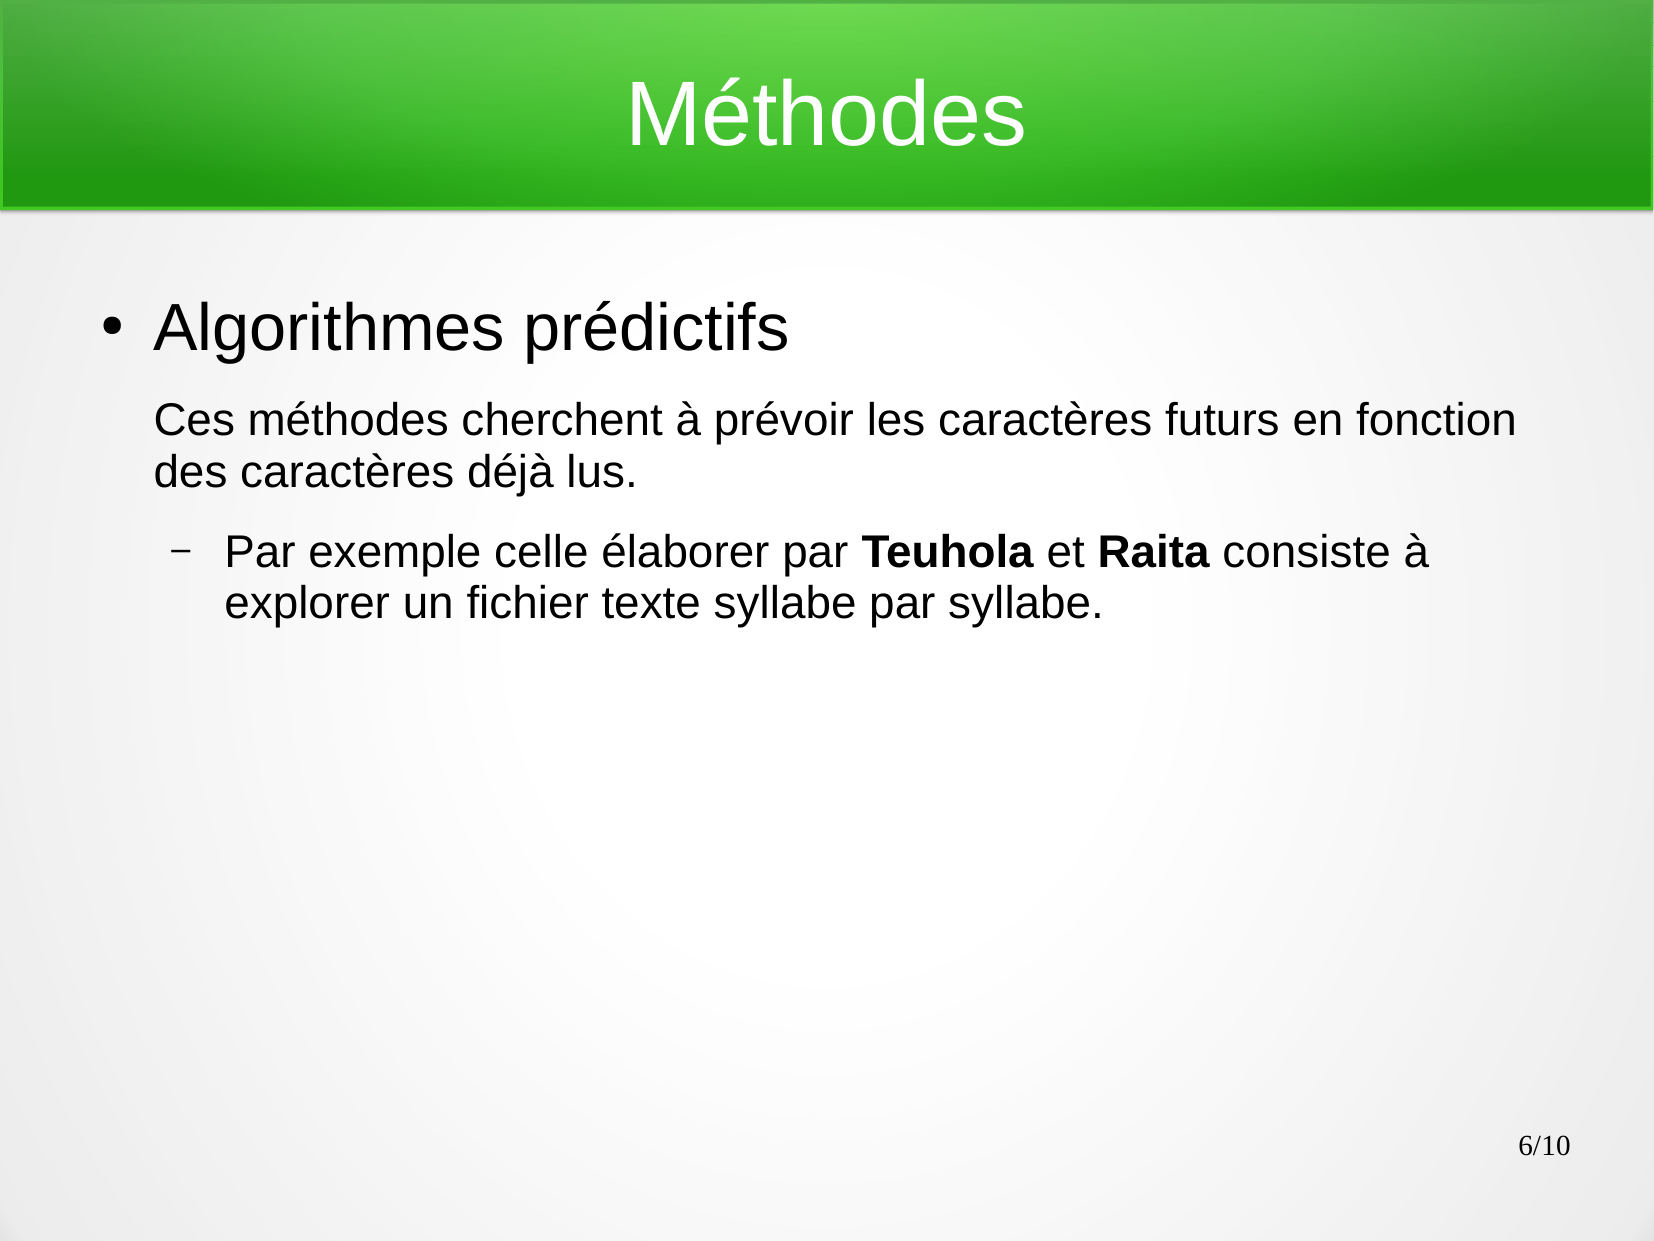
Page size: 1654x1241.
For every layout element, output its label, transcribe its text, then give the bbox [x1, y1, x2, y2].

list Algorithmes prédictifs Ces méthodes cherchent à prévoir les caractères futurs en fonction des caractères déjà lus. Par exemple celle élaborer par Teuhola et Raita consiste à explorer un fichier texte syllabe par syllabe. [82, 290, 1538, 1010]
title Méthodes [82, 49, 1571, 179]
